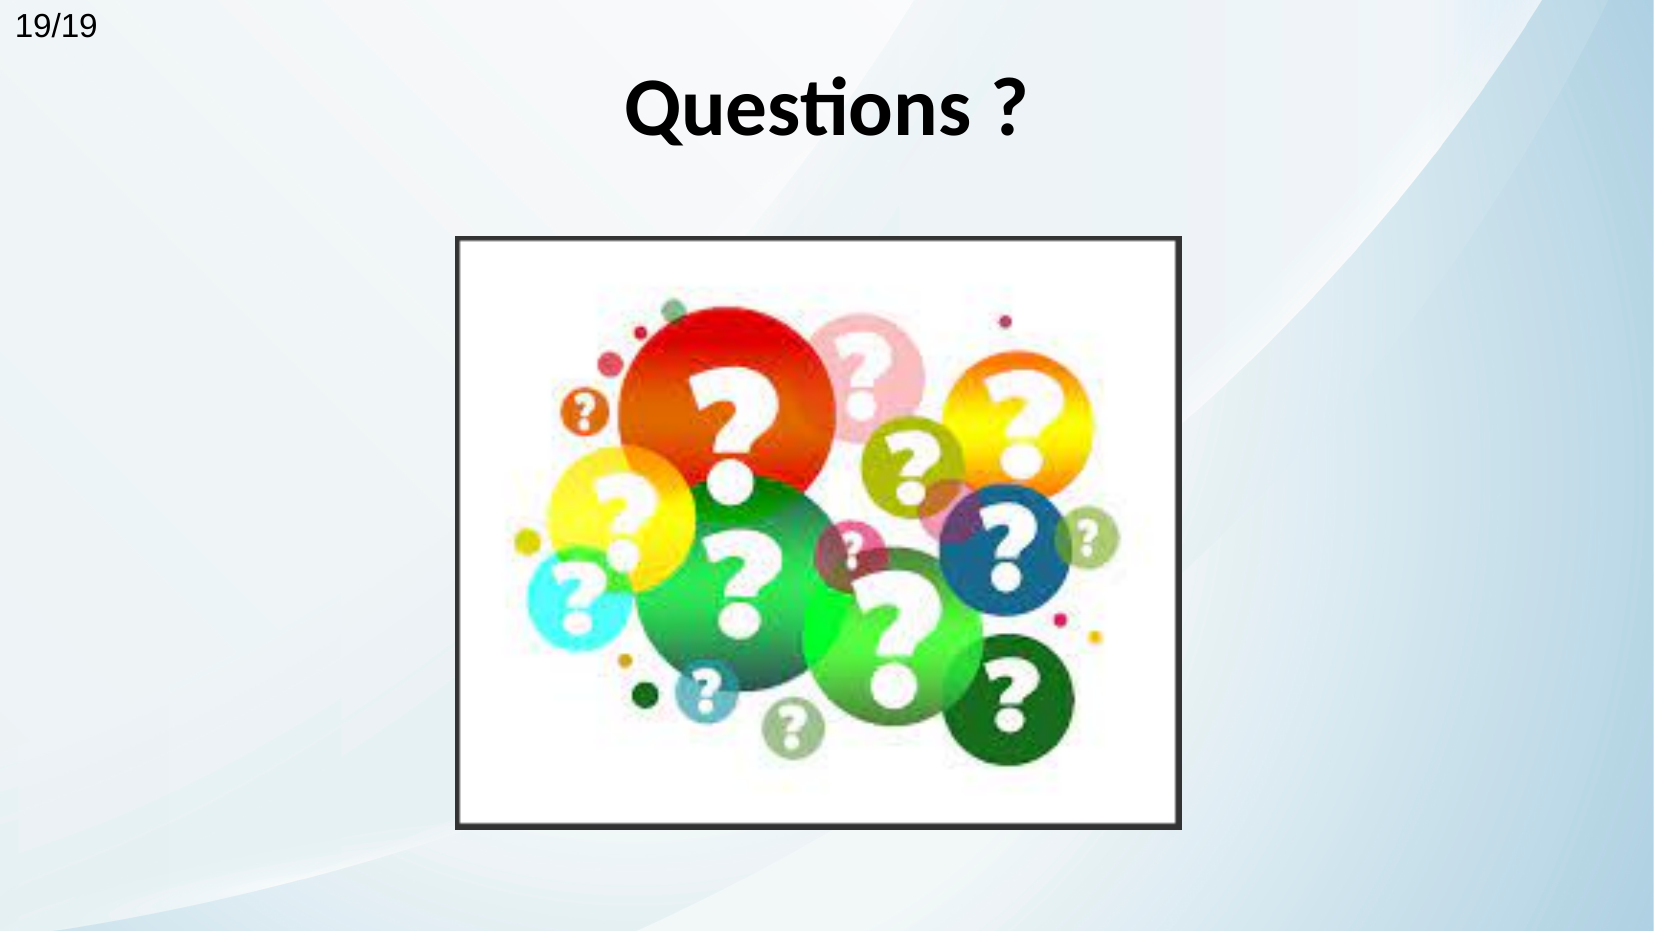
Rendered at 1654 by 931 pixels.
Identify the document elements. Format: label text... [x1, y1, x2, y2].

text_box 19/19 [0, 0, 119, 60]
picture [0, 0, 1654, 931]
title Questions ? [82, 37, 1571, 193]
